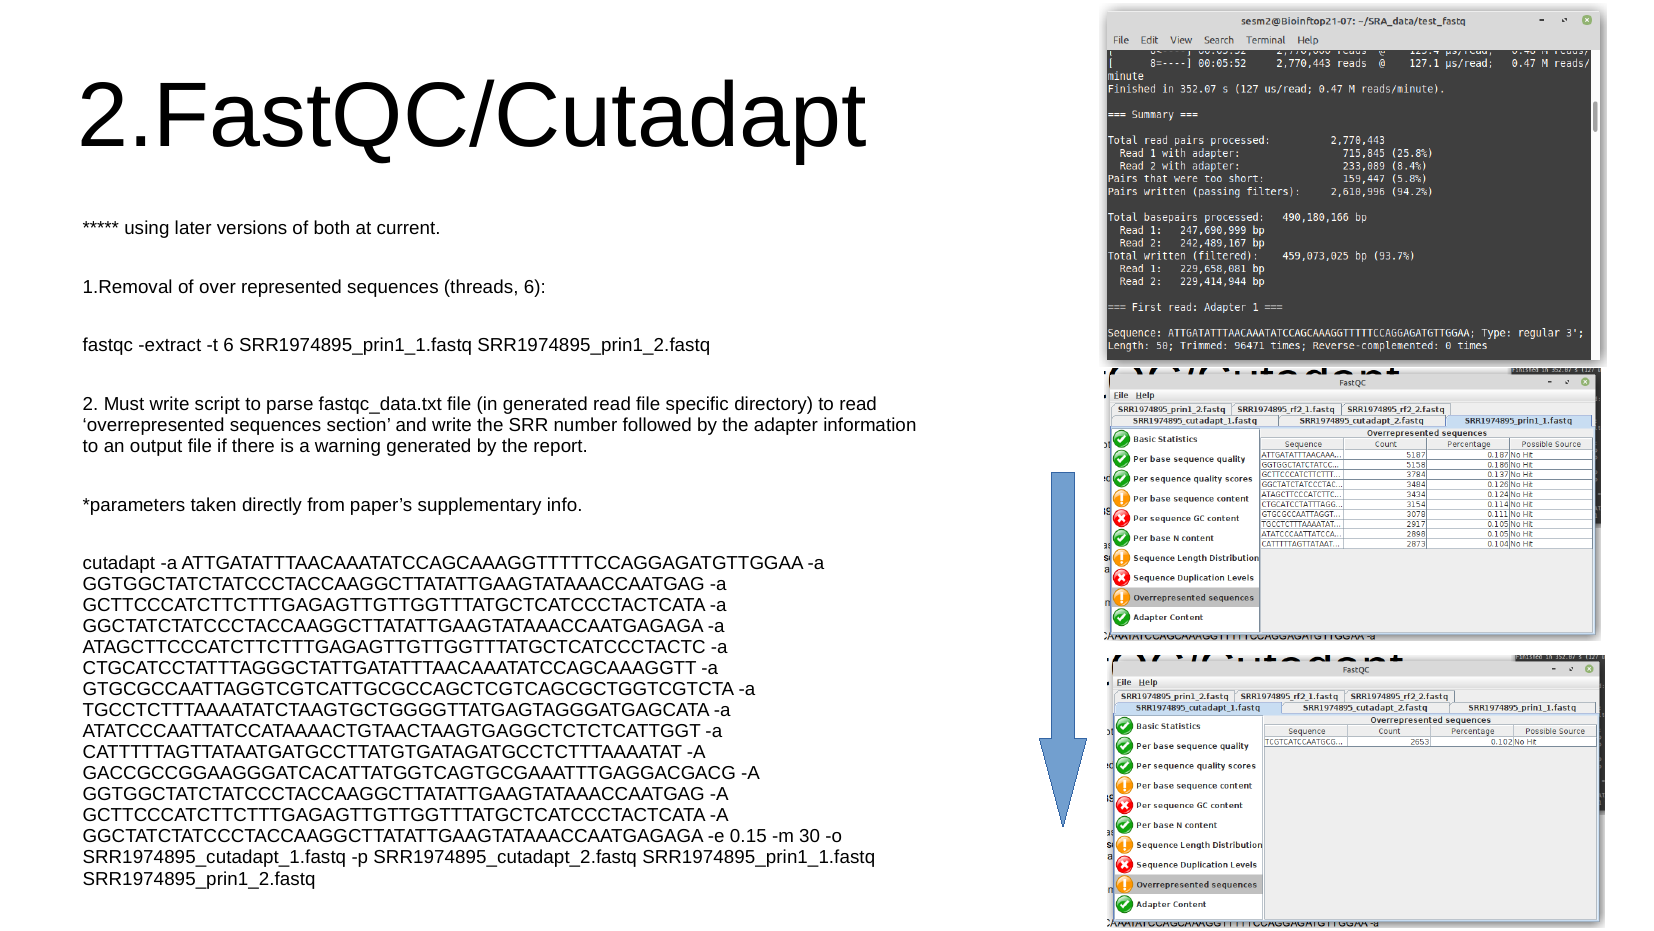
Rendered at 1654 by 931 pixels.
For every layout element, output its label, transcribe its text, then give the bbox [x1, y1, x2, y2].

list ***** using later versions of both at current. 1.Removal of over represented sequences (threads, 6): fastqc -extract -t 6 SRR1974895_prin1_1.fastq SRR1974895_prin1_2.fastq 2. Must write script to parse fastqc_data.txt file (in generated read file specific directory) to read ‘overrepresented sequences section’ and write the SRR number followed by the adapter information to an output file if there is a warning generated by the report. *parameters taken directly from paper’s supplementary info. cutadapt -a ATTGATATTTAACAAATATCCAGCAAAGGTTTTTCCAGGAGATGTTGGAA -a GGTGGCTATCTATCCCTACCAAGGCTTATATTGAAGTATAAACCAATGAG -a GCTTCCCATCTTCTTTGAGAGTTGTTGGTTTATGCTCATCCCTACTCATA -a GGCTATCTATCCCTACCAAGGCTTATATTGAAGTATAAACCAATGAGAGA -a ATAGCTTCCCATCTTCTTTGAGAGTTGTTGGTTTATGCTCATCCCTACTC -a CTGCATCCTATTTAGGGCTATTGATATTTAACAAATATCCAGCAAAGGTT -a GTGCGCCAATTAGGTCGTCATTGCGCCAGCTCGTCAGCGCTGGTCGTCTA -a TGCCTCTTTAAAATATCTAAGTGCTGGGGTTATGAGTAGGGATGAGCATA -a ATATCCCAATTATCCATAAAACTGTAACTAAGTGAGGCTCTCTCATTGGT -a CATTTTTAGTTATAATGATGCCTTATGTGATAGATGCCTCTTTAAAATAT -A GACCGCCGGAAGGGATCACATTATGGTCAGTGCGAAATTTGAGGACGACG -A GGTGGCTATCTATCCCTACCAAGGCTTATATTGAAGTATAAACCAATGAG -A GCTTCCCATCTTCTTTGAGAGTTGTTGGTTTATGCTCATCCCTACTCATA -A GGCTATCTATCCCTACCAAGGCTTATATTGAAGTATAAACCAATGAGAGA -e 0.15 -m 30 -o SRR1974895_cutadapt_1.fastq -p SRR1974895_cutadapt_2.fastq SRR1974895_prin1_1.fastq SRR1974895_prin1_2.fastq [82, 217, 922, 898]
text_box [1039, 472, 1087, 827]
title 2.FastQC/Cutadapt [11, 11, 934, 217]
picture [1104, 368, 1601, 641]
picture [1107, 655, 1605, 928]
picture [1099, 3, 1607, 367]
